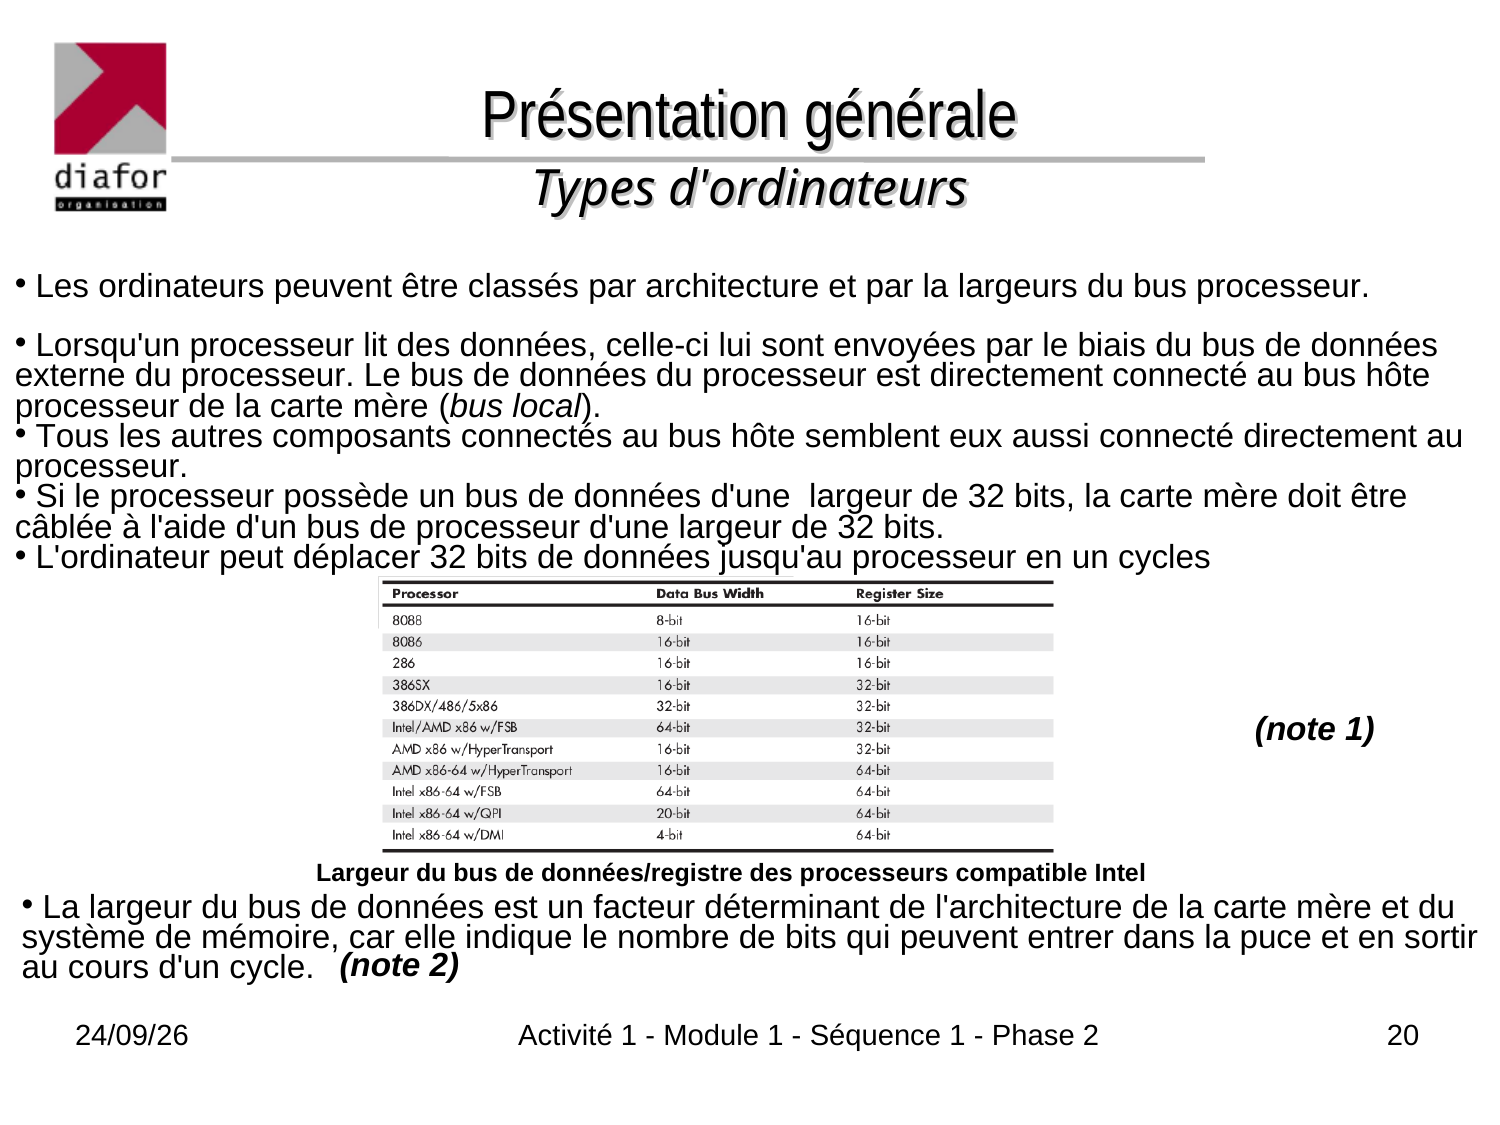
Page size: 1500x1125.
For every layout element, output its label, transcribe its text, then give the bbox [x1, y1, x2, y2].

text_box Lorsqu'un processeur lit des données, celle-ci lui sont envoyées par le biais du bus de données externe du processeur. Le bus de données du processeur est directement connecté au bus hôte processeur de la carte mère (bus local). Tous les autres composants connectés au bus hôte semblent eux aussi connecté directement au processeur. Si le processeur possède un bus de données d'une largeur de 32 bits, la carte mère doit être câblée à l'aide d'un bus de processeur d'une largeur de 32 bits. L'ordinateur peut déplacer 32 bits de données jusqu'au processeur en un cycles [0, 324, 1500, 582]
picture [378, 576, 1063, 857]
text_box (note 2) [324, 944, 475, 991]
title Présentation générale Types d'ordinateurs [75, 45, 1426, 250]
text_box Les ordinateurs peuvent être classés par architecture et par la largeurs du bus processeur. [0, 265, 1500, 311]
picture [53, 42, 168, 213]
text_box (note 1) [1240, 708, 1390, 754]
text_box Largeur du bus de données/registre des processeurs compatible Intel [301, 856, 1163, 886]
text_box La largeur du bus de données est un facteur déterminant de l'architecture de la carte mère et du système de mémoire, car elle indique le nombre de bits qui peuvent entrer dans la puce et en sortir au cours d'un cycle. [6, 886, 1500, 993]
